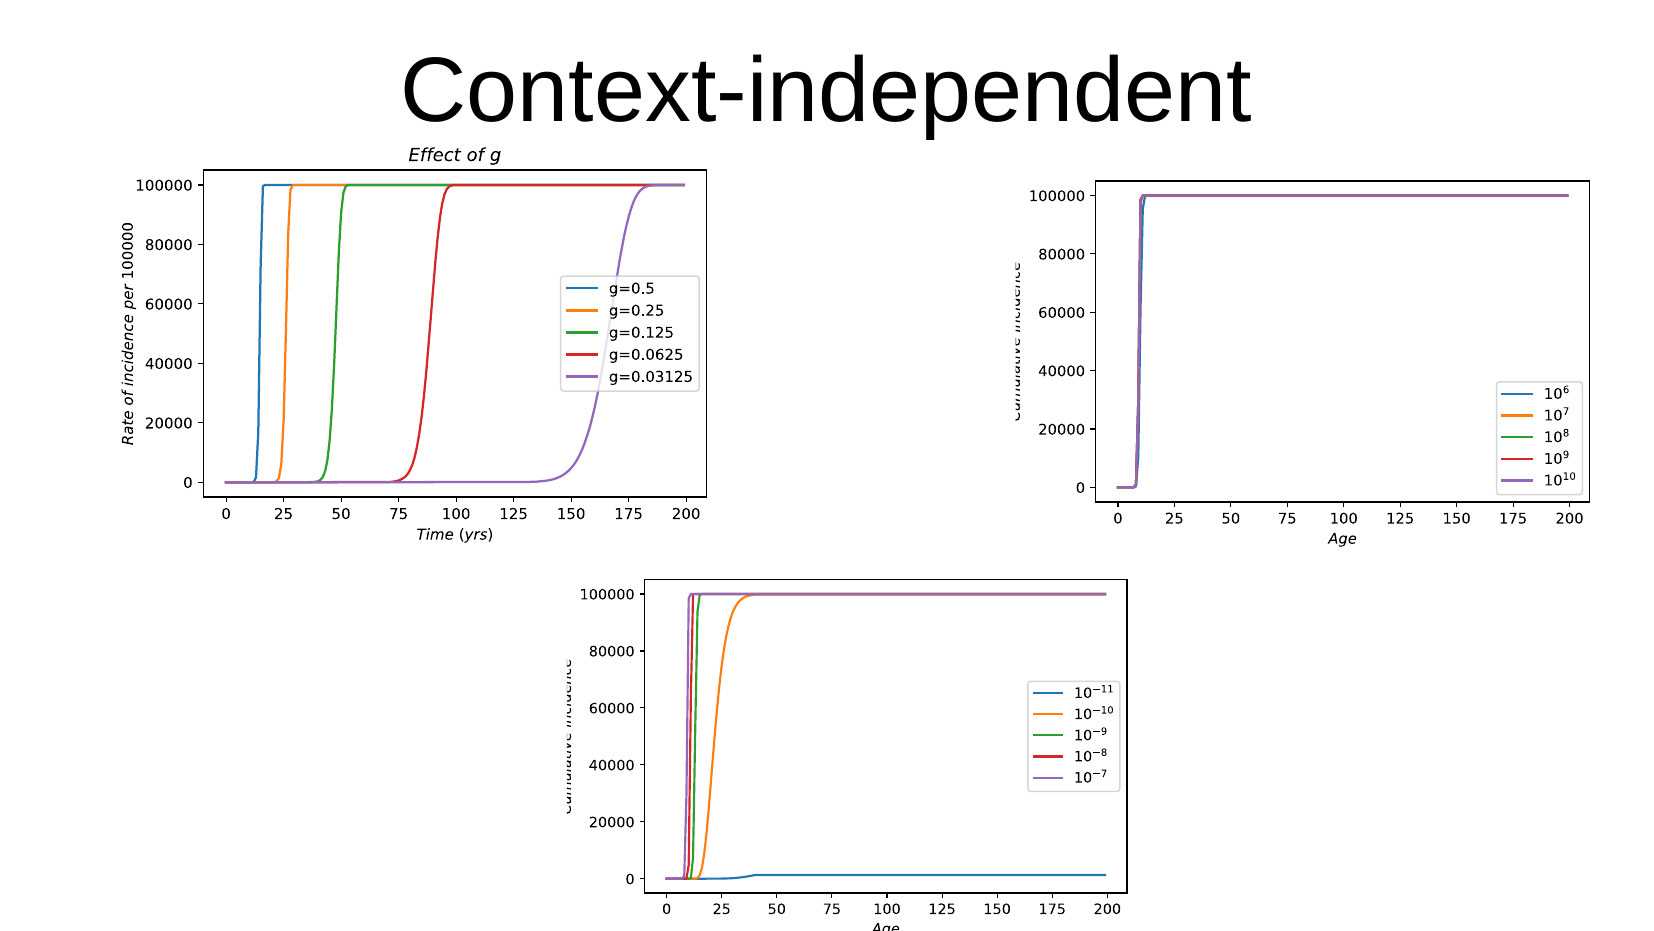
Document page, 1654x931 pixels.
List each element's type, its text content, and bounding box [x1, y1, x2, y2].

title Context-independent [82, 11, 1571, 168]
picture [94, 118, 1654, 931]
